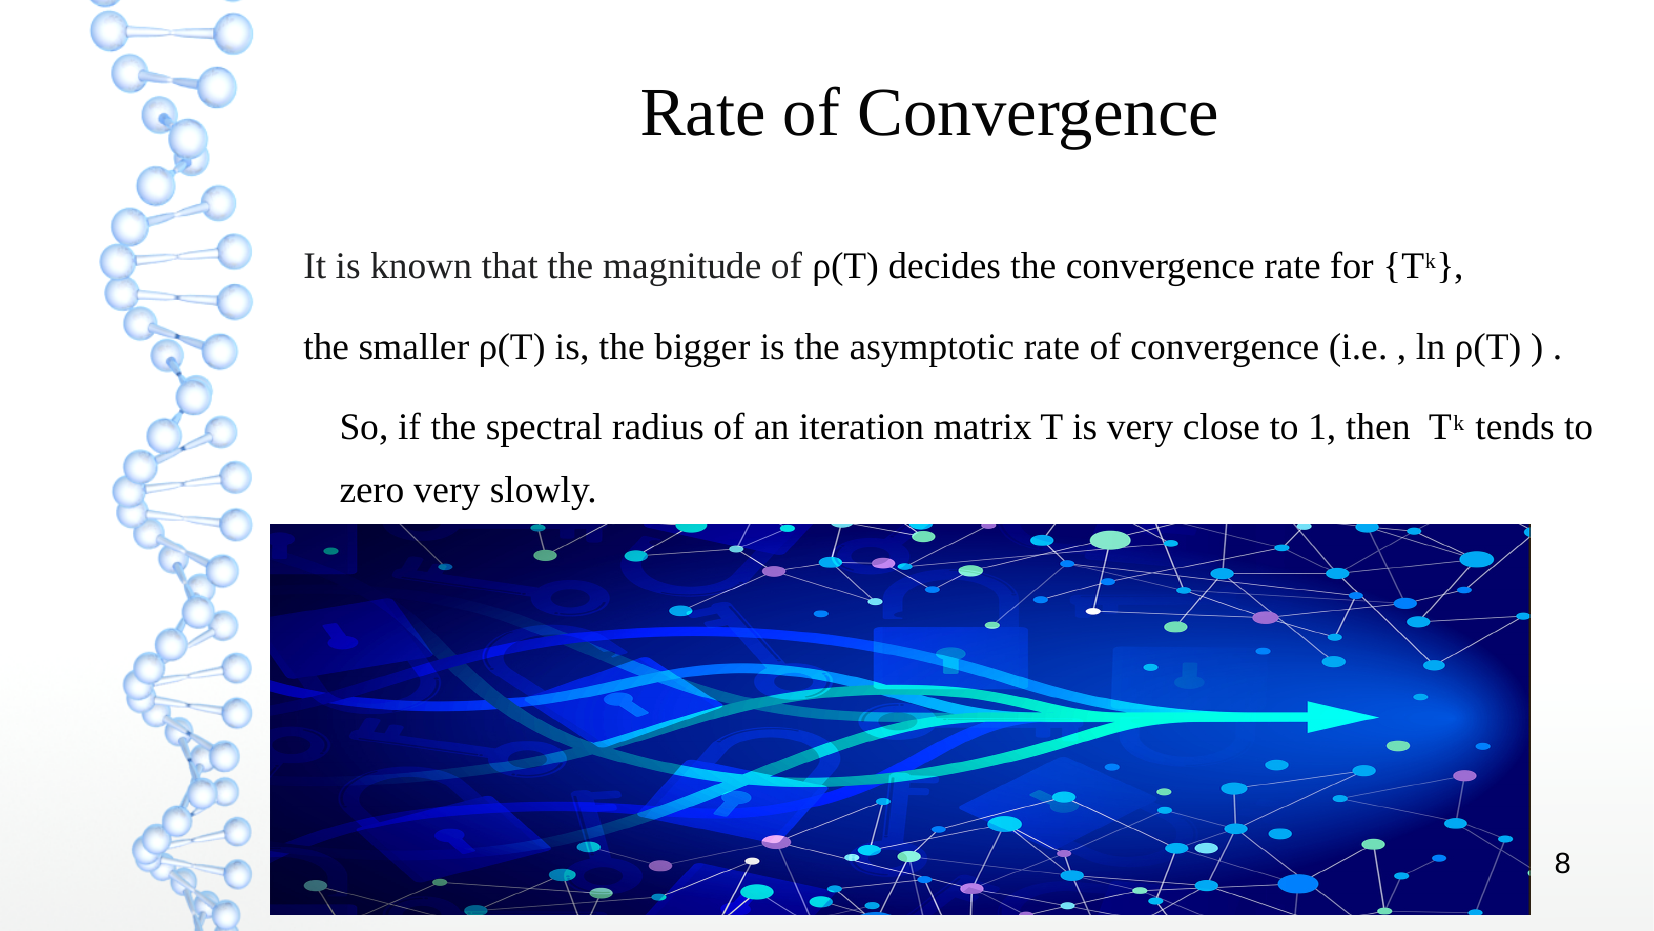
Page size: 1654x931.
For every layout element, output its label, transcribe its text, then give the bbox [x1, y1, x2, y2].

picture [0, 0, 1654, 931]
title Rate of Convergence [265, 35, 1595, 189]
list It is known that the magnitude of ρ(T) decides the convergence rate for {Tk}, the smaller ρ(T) is, the bigger is the asymptotic rate of convergence (i.e. , ln ρ(T) ) . So, if the spectral radius of an iteration matrix T is very close to 1, then Tk tends to zero very slowly. [265, 224, 1595, 764]
